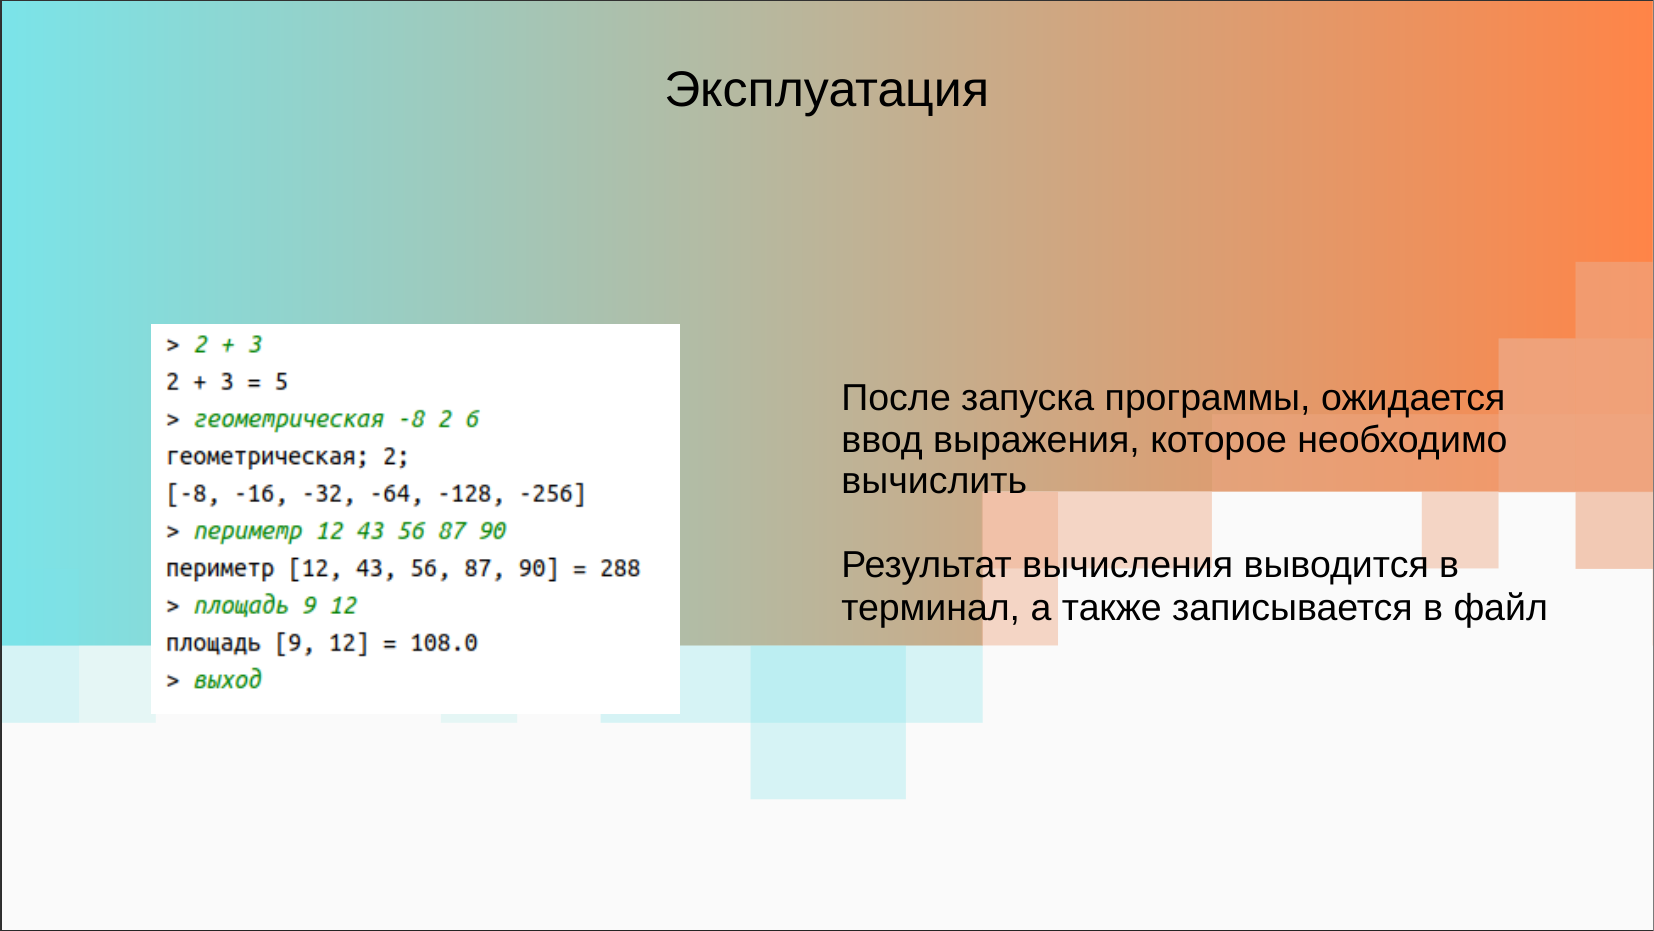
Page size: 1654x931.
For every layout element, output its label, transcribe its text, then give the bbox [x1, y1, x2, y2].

text_box После запуска программы, ожидается ввод выражения, которое необходимо вычислить Результат вычисления выводится в терминал, а также записывается в файл [826, 147, 1595, 857]
title Эксплуатация [59, 59, 1595, 119]
picture [0, 0, 1654, 931]
